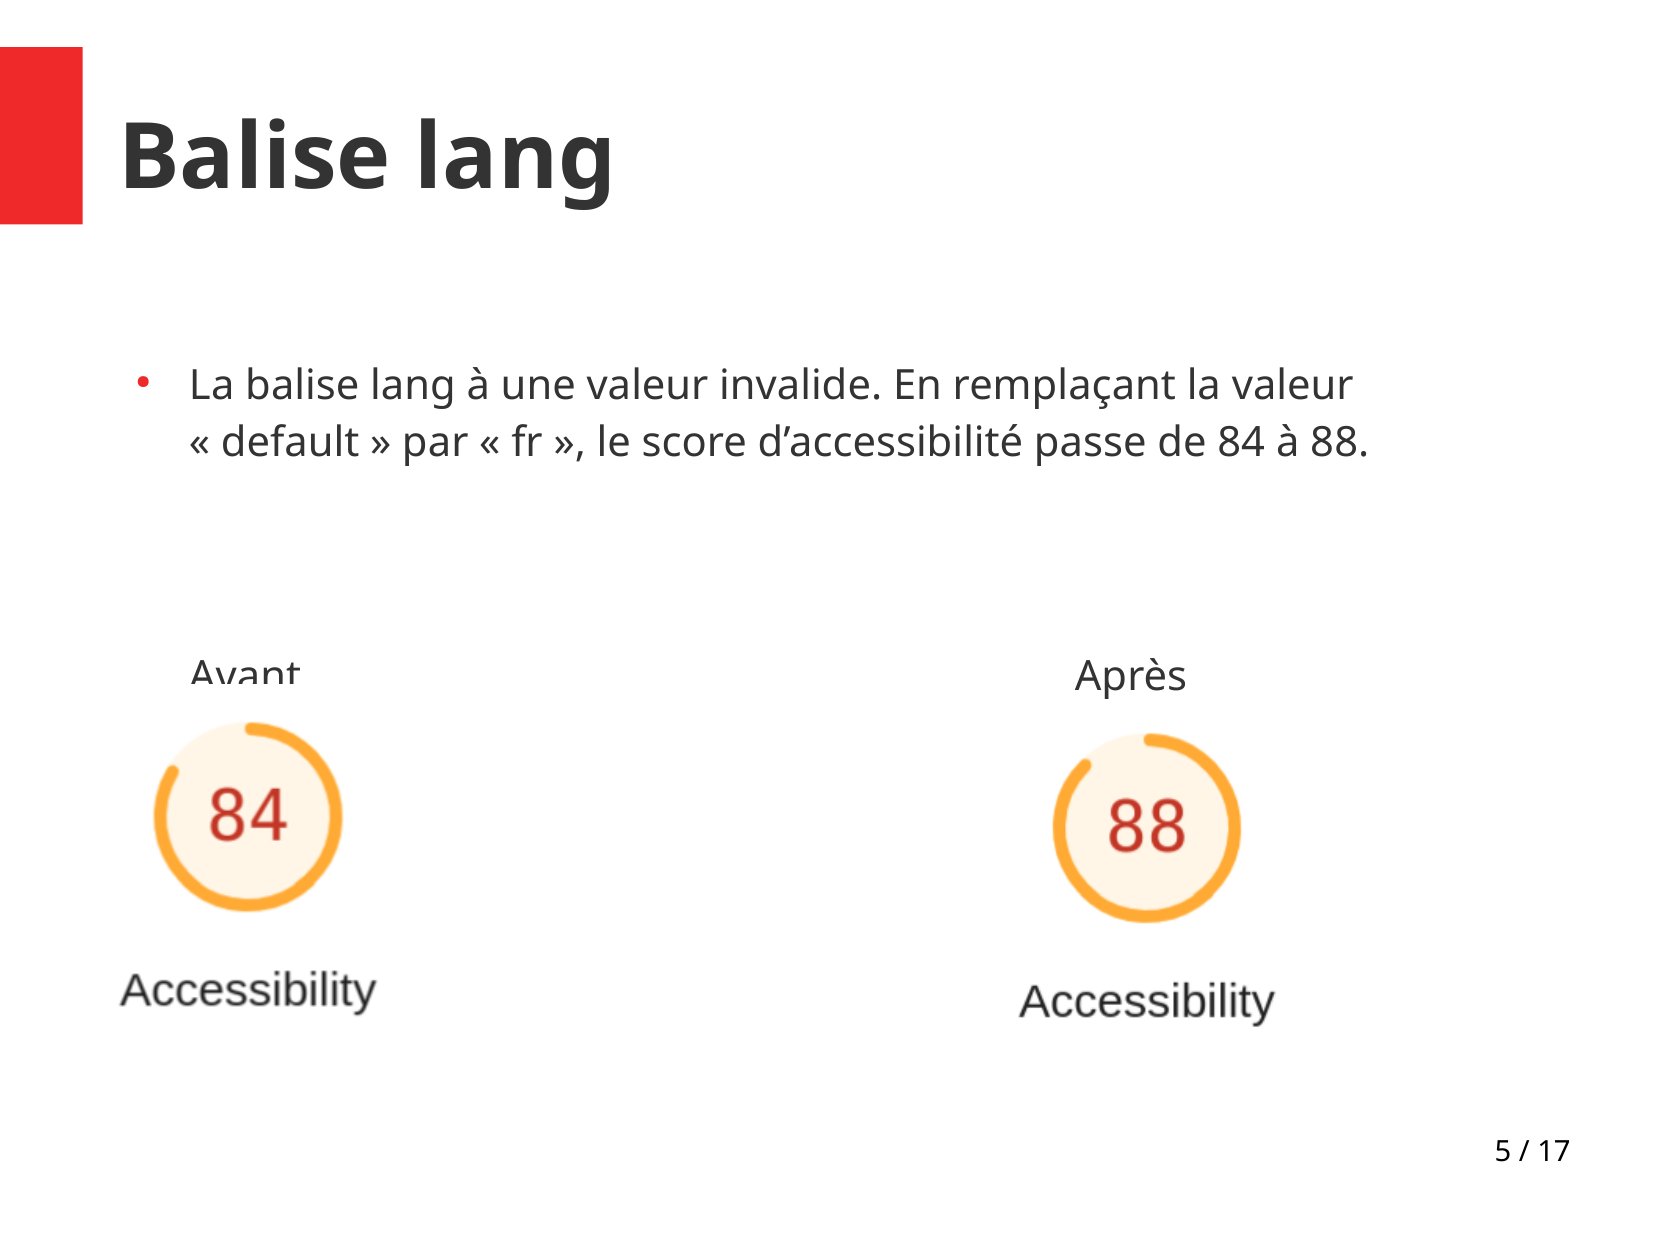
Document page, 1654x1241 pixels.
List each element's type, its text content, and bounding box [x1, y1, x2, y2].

picture [100, 684, 414, 1065]
picture [956, 699, 1343, 1052]
list La balise lang à une valeur invalide. En remplaçant la valeur « default » par « fr », le score d’accessibilité passe de 84 à 88. Avant Après [118, 354, 1536, 1074]
title Balise lang [118, 27, 1571, 278]
